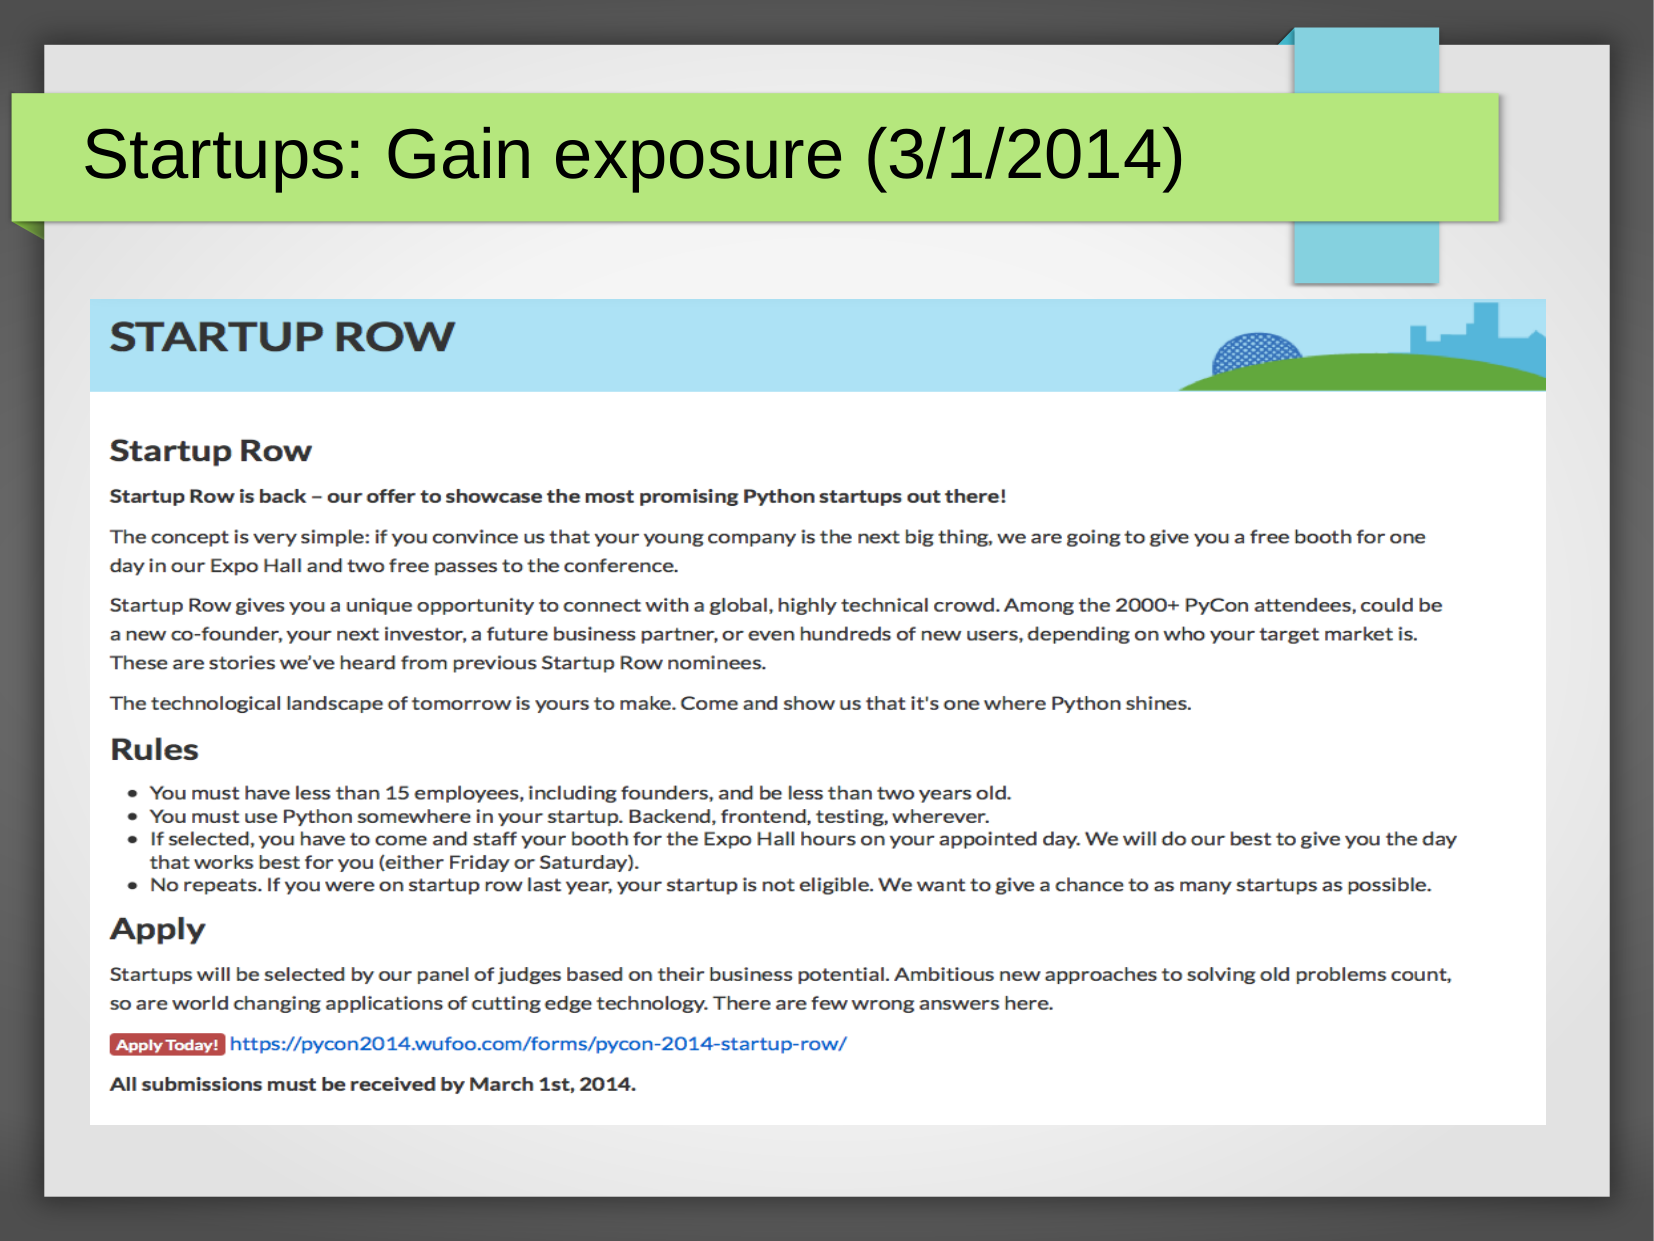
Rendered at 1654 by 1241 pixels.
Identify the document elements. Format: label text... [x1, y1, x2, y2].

picture [0, 0, 1654, 1241]
title Startups: Gain exposure (3/1/2014) [82, 94, 1264, 213]
